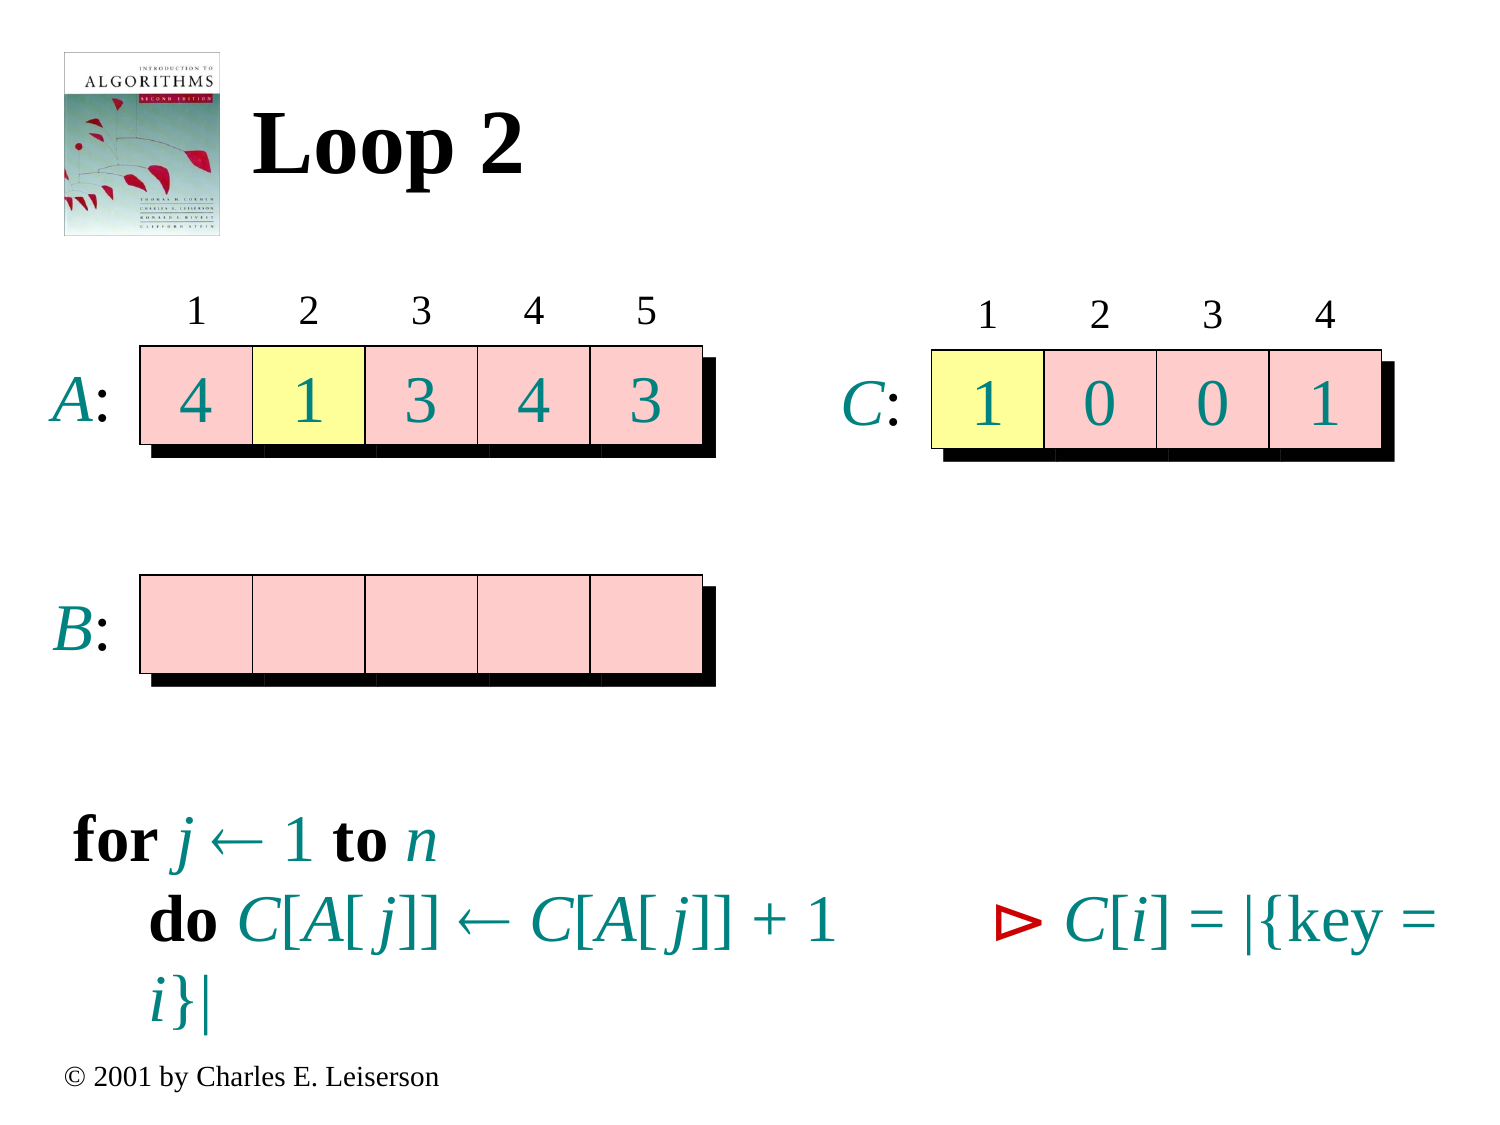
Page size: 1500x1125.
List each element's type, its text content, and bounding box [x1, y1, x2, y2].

text_box 1 [1268, 349, 1382, 449]
text_box 3 [1187, 278, 1239, 345]
text_box 0 [1156, 349, 1268, 449]
text_box [140, 574, 703, 674]
text_box 4 [1300, 278, 1351, 345]
text_box 3 [365, 346, 477, 445]
text_box for j  1 to n do C[A[ j]]  C[A[ j]] + 1 ⊳ C[i] = |{key = i}| [59, 787, 1500, 1043]
text_box 1 [962, 278, 1014, 345]
picture [64, 52, 220, 236]
title Loop 2 [237, 49, 1475, 238]
text_box 4 [140, 346, 252, 445]
text_box 1 [252, 346, 365, 445]
text_box 0 [1043, 349, 1156, 449]
text_box 3 [396, 275, 447, 341]
text_box 4 [508, 275, 560, 341]
text_box A: [37, 347, 127, 444]
text_box C: [825, 351, 918, 447]
text_box 2 [1075, 278, 1126, 345]
text_box 2 [283, 275, 335, 341]
text_box B: [37, 576, 127, 672]
text_box 1 [931, 349, 1043, 449]
text_box 5 [621, 275, 672, 341]
text_box 4 [477, 346, 590, 445]
text_box 1 [171, 275, 222, 341]
text_box 3 [590, 346, 703, 445]
